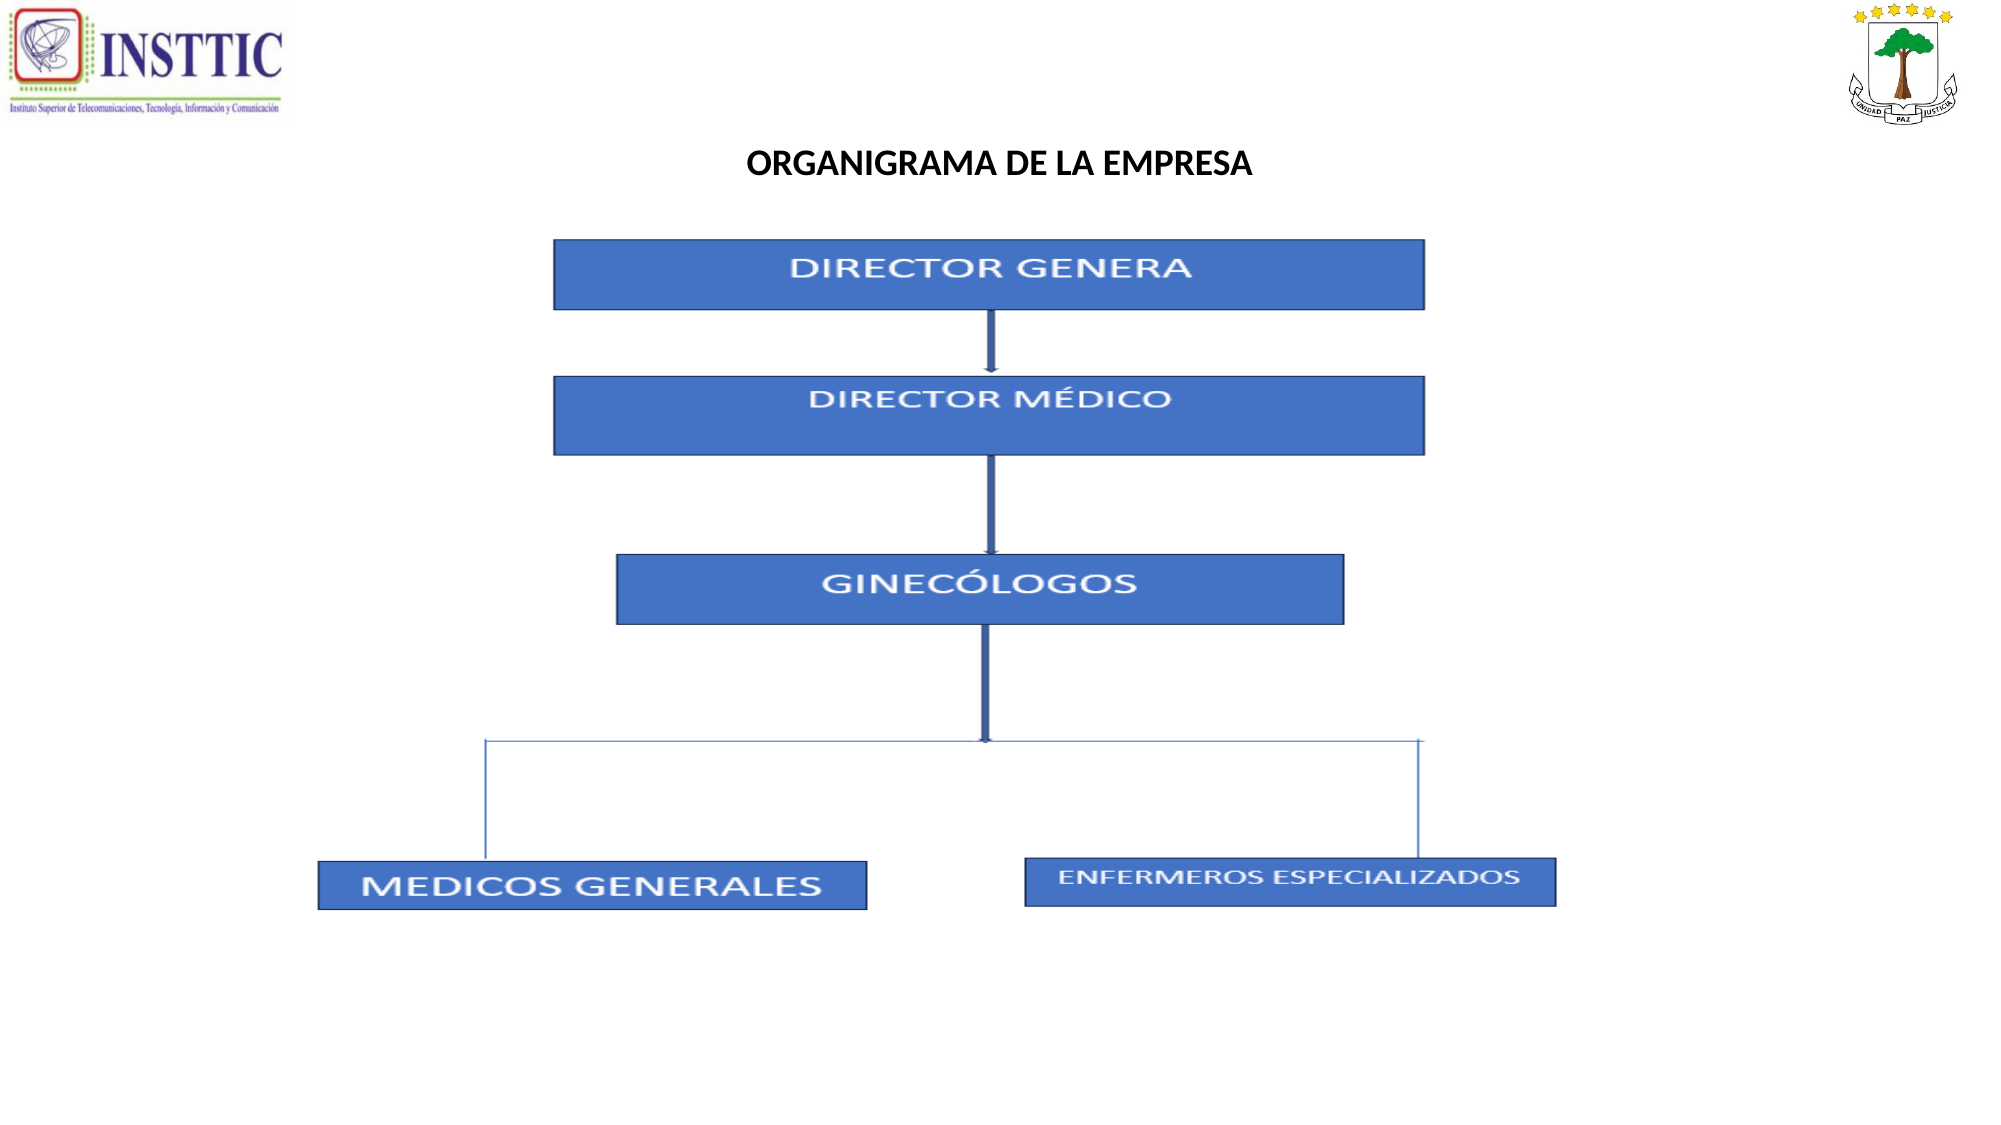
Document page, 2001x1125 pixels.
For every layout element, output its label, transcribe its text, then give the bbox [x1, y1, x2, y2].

picture [1803, 0, 2000, 129]
text_box ORGANIGRAMA DE LA EMPRESA [500, 128, 1501, 190]
picture [275, 224, 1775, 968]
picture [0, 0, 291, 127]
